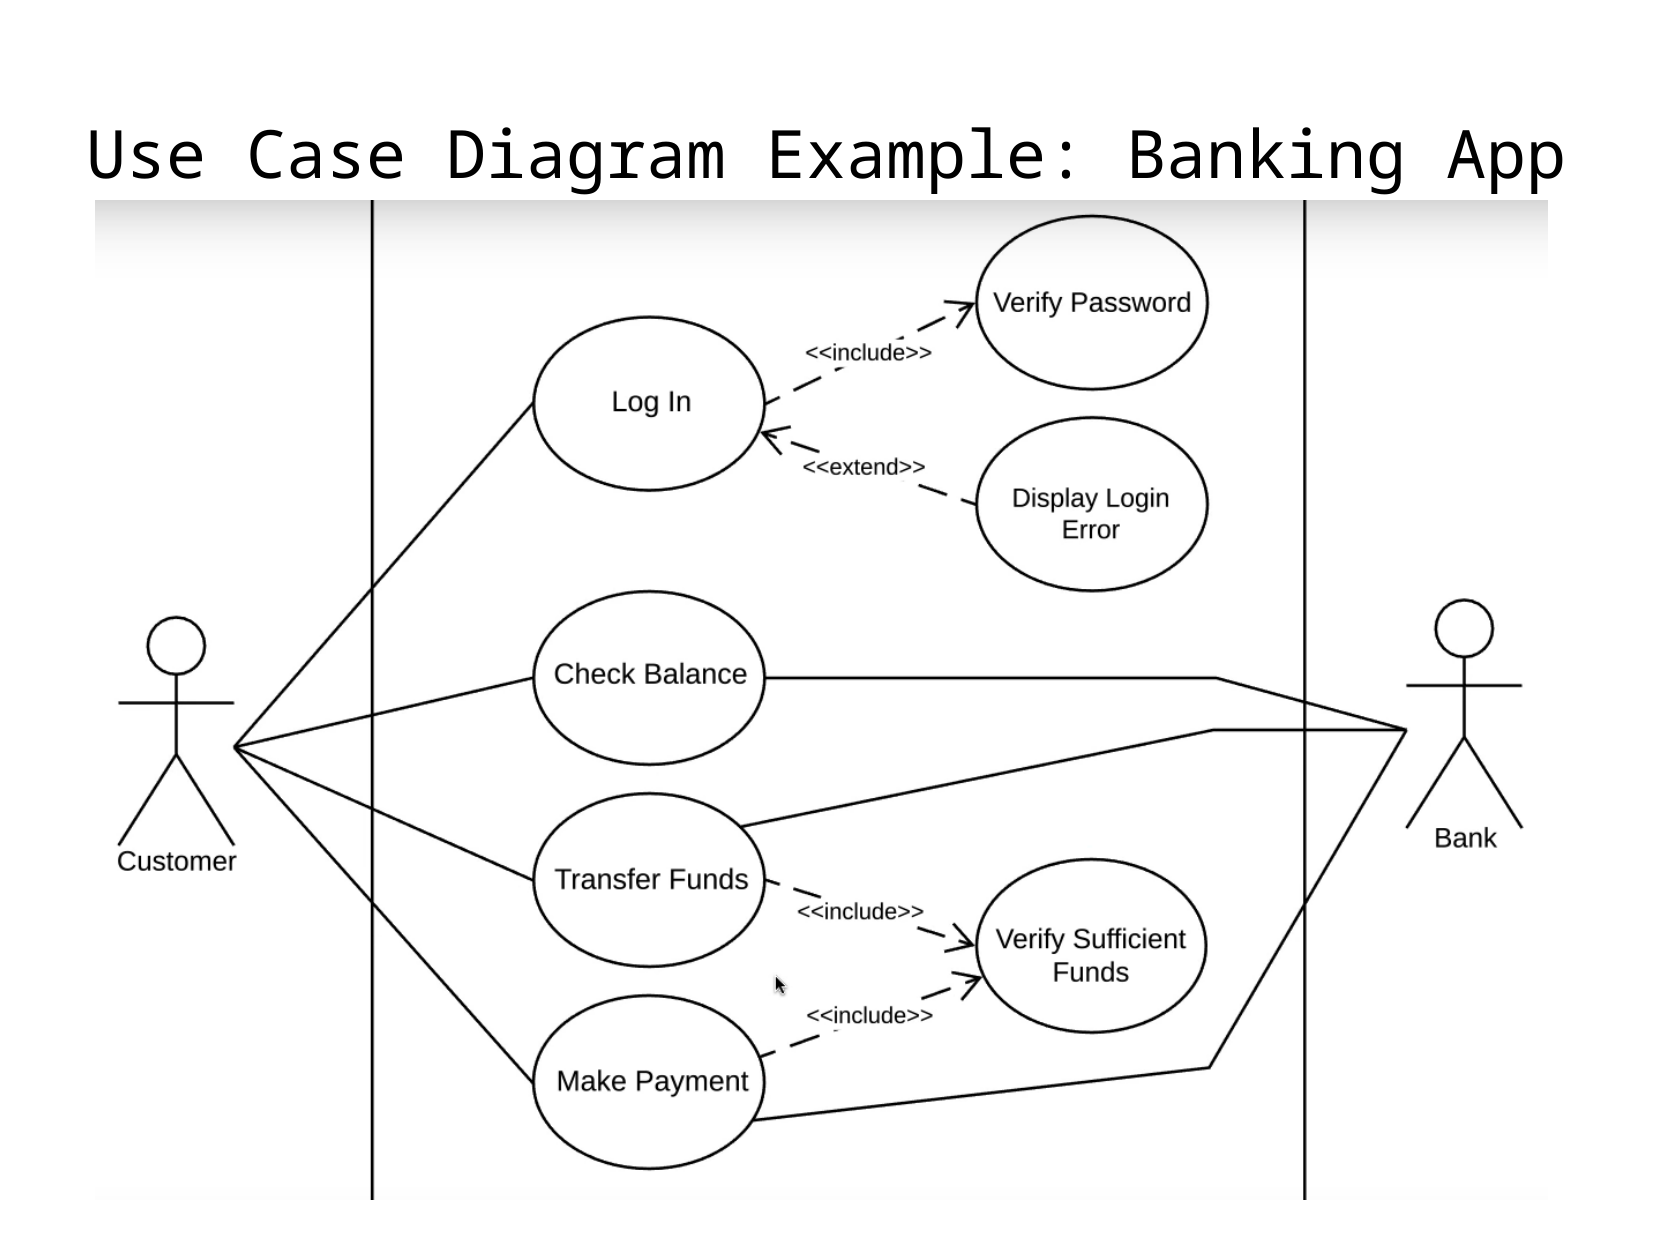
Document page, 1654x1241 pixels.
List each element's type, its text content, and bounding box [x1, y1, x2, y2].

title Use Case Diagram Example: Banking App [82, 49, 1571, 257]
picture [95, 200, 1548, 1200]
